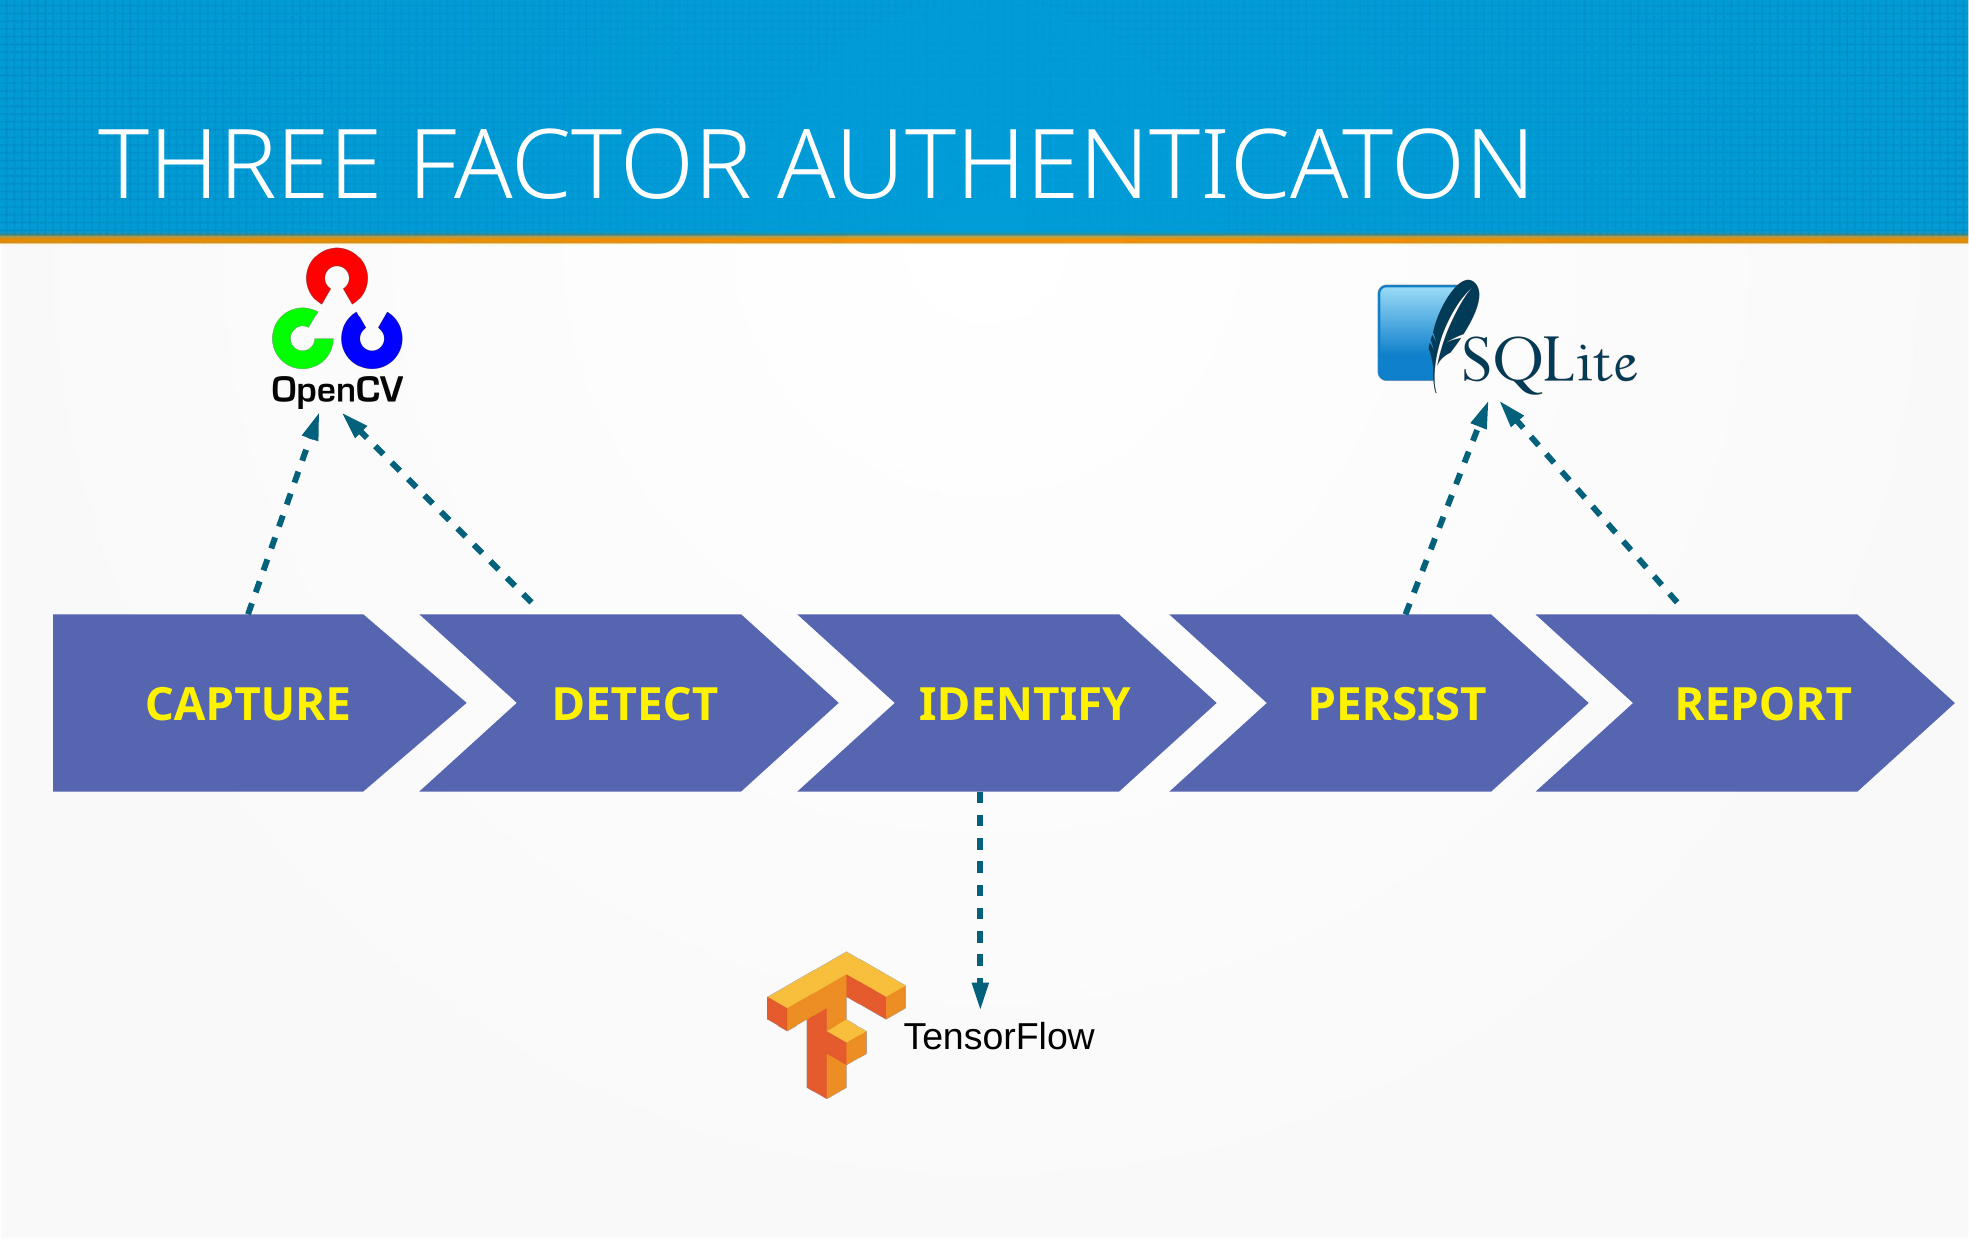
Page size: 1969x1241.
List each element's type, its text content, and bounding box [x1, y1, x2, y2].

text_box DETECT [419, 614, 839, 792]
text_box REPORT [1535, 614, 1955, 792]
text_box TensorFlow [906, 1009, 1441, 1063]
text_box PERSIST [1169, 614, 1589, 792]
picture [0, 233, 1969, 1241]
text_box IDENTIFY [797, 614, 1217, 792]
text_box CAPTURE [53, 614, 467, 792]
title THREE FACTOR AUTHENTICATON [98, 19, 1870, 227]
